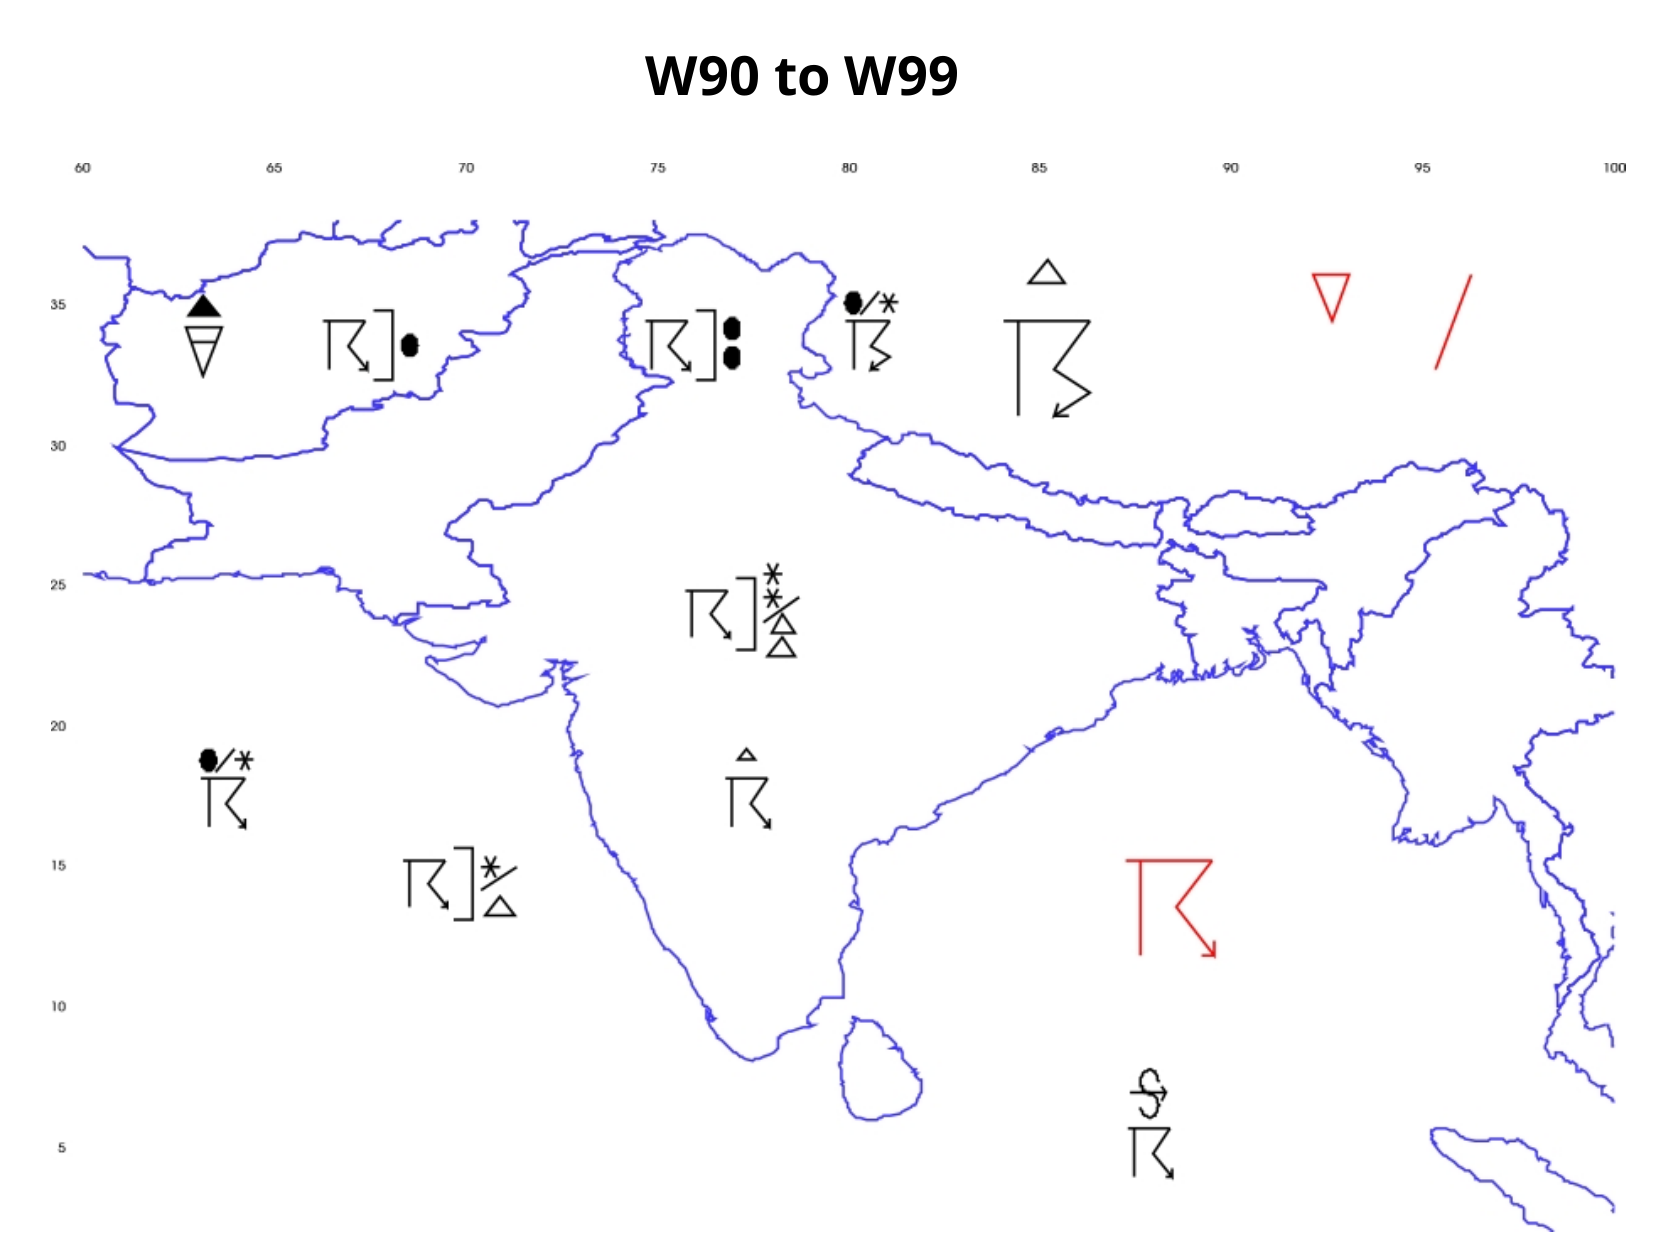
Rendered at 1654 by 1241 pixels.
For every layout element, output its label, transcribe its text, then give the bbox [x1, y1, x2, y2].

text_box W90 to W99 [561, 29, 988, 120]
picture [51, 163, 1626, 1232]
